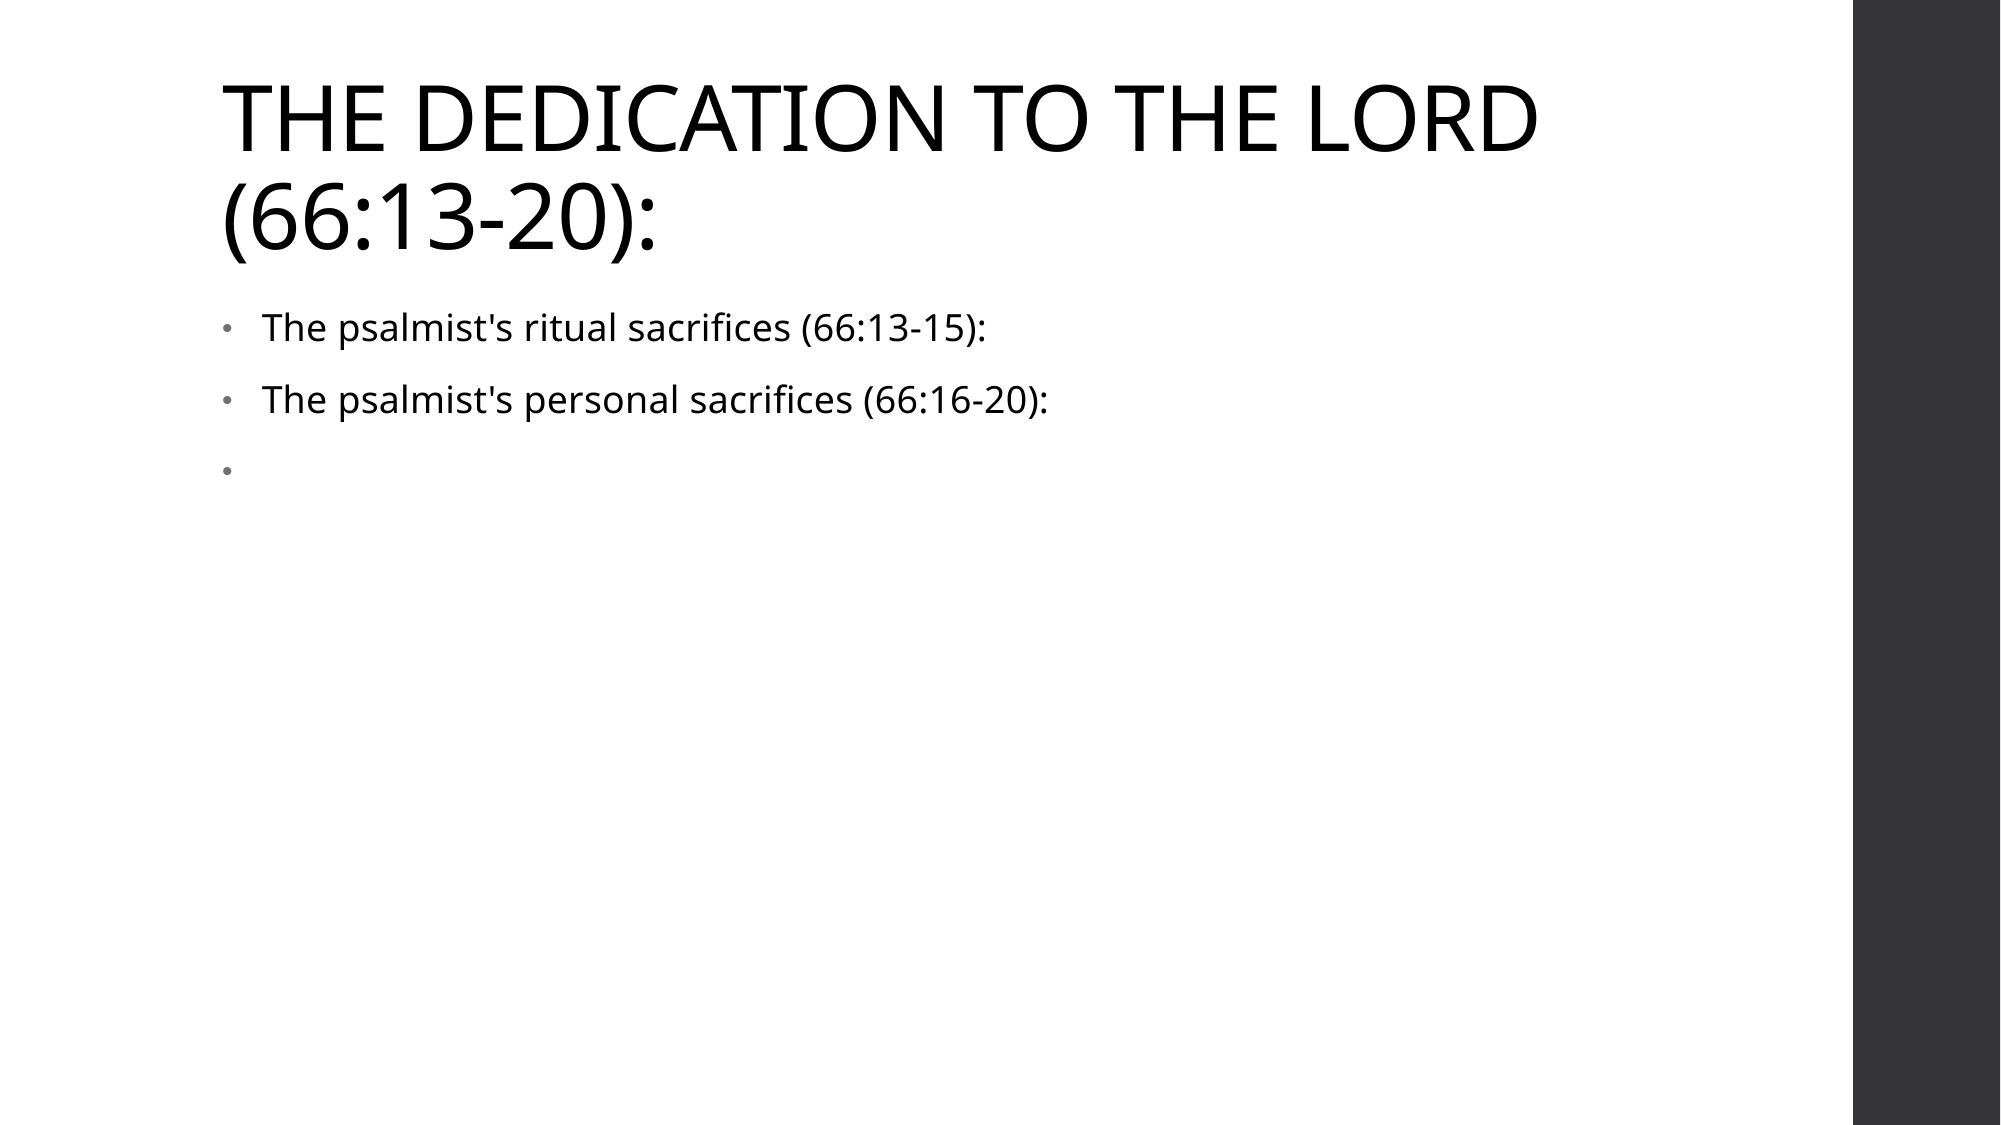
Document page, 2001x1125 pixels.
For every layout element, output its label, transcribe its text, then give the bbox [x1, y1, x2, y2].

title THE DEDICATION TO THE LORD (66:13-20): [206, 60, 1797, 278]
list The psalmist's ritual sacrifices (66:13-15): The psalmist's personal sacrifices (66:16-20): [206, 299, 1617, 1014]
